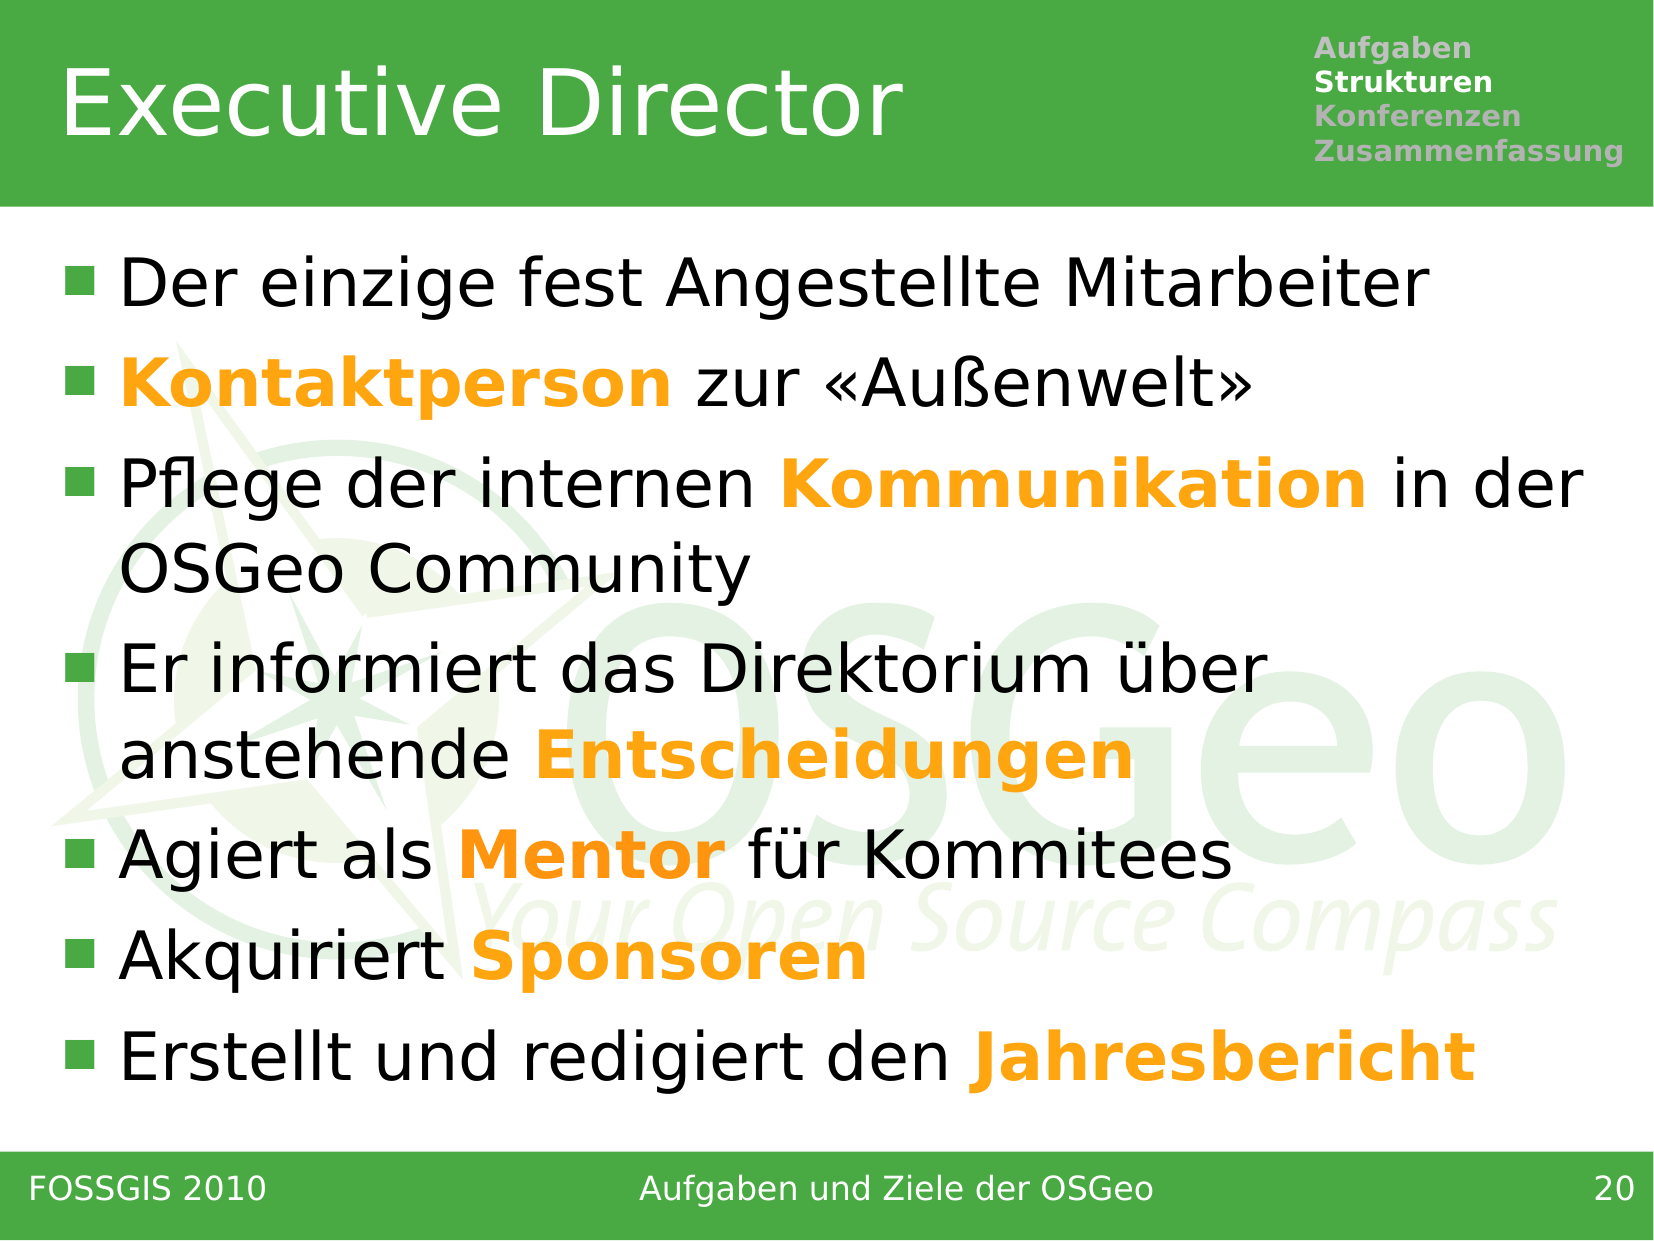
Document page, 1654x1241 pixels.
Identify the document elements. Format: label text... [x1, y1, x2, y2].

list Der einzige fest Angestellte Mitarbeiter Kontaktperson zur «Außenwelt» Pflege der internen Kommunikation in der OSGeo Community Er informiert das Direktorium über anstehende Entscheidungen Agiert als Mentor für Kommitees Akquiriert Sponsoren Erstellt und redigiert den Jahresbericht [47, 236, 1595, 1108]
text_box Aufgaben Strukturen Konferenzen Zusammenfassung [1299, 23, 1654, 201]
title Executive Director [59, 29, 1299, 178]
